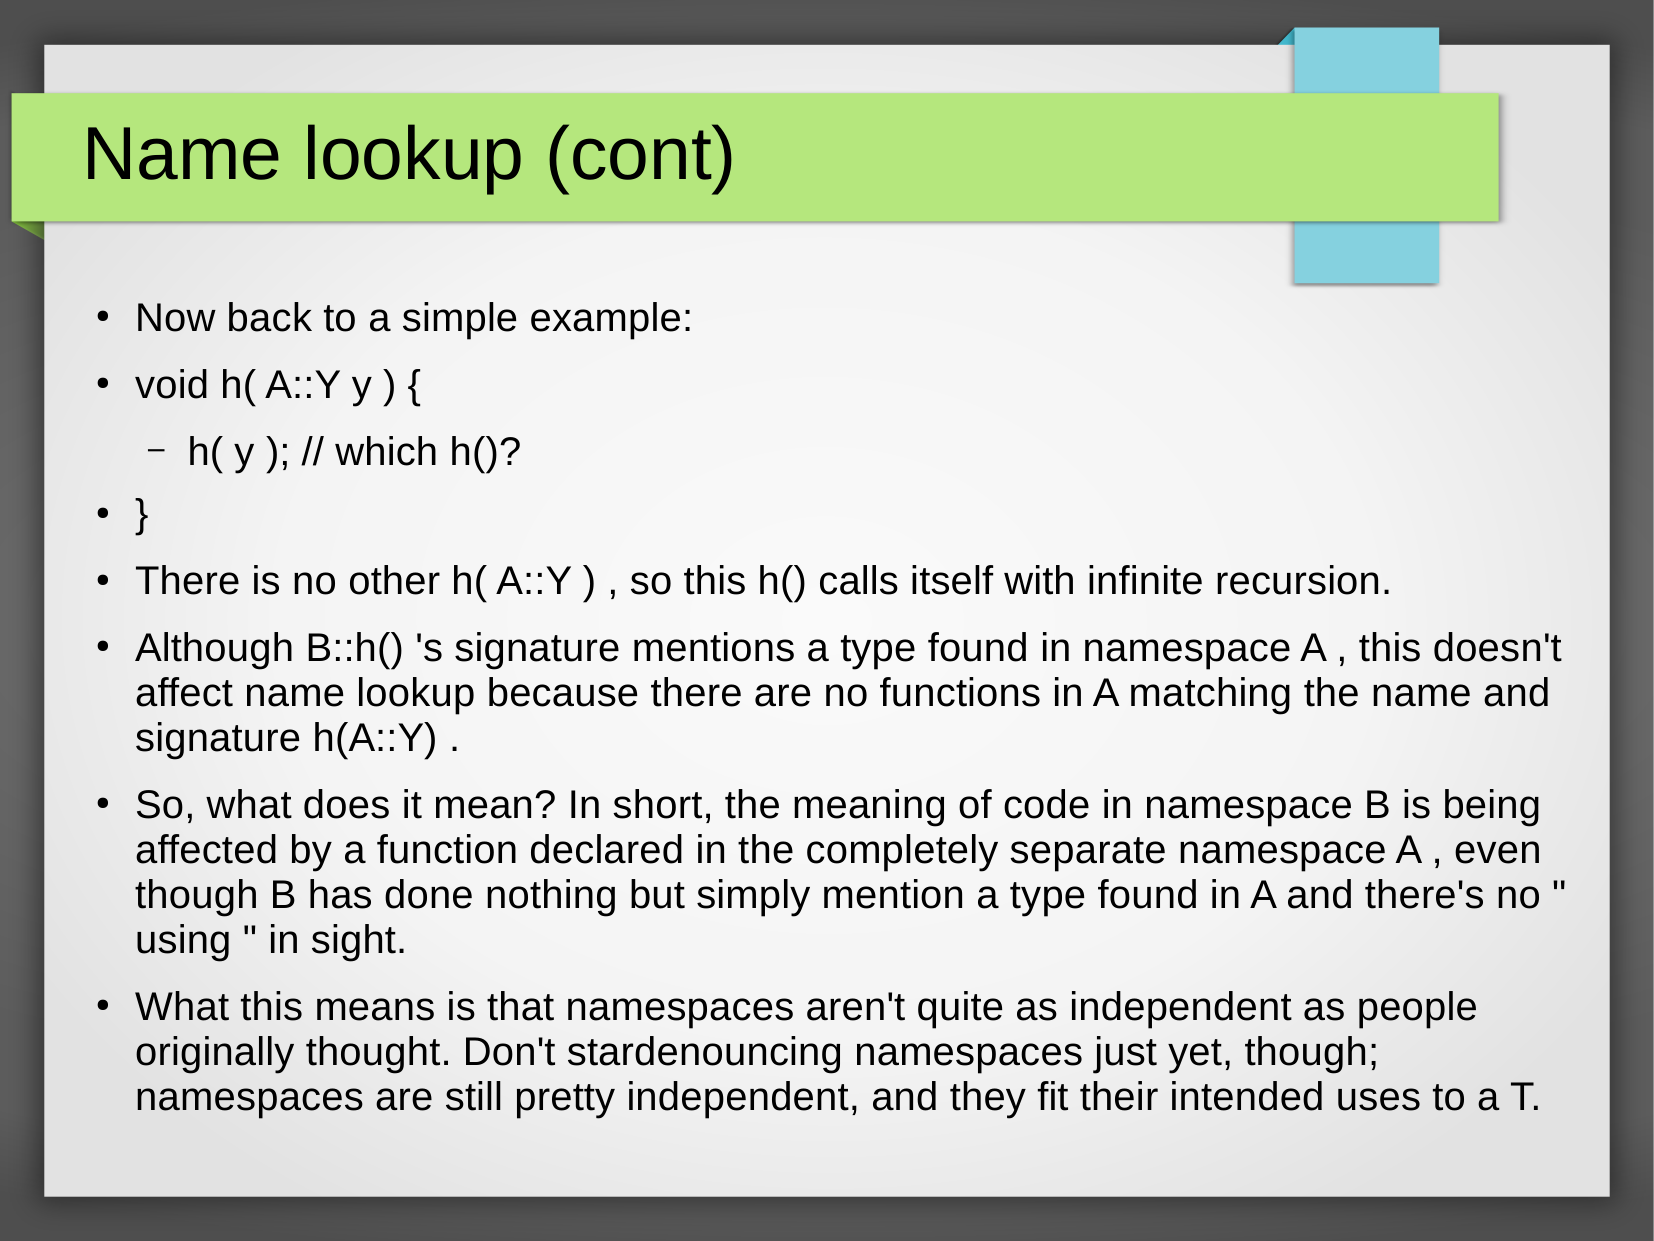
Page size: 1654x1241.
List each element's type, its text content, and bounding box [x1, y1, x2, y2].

list Now back to a simple example: void h( A::Y y ) { h( y ); // which h()? } There is no other h( A::Y ) , so this h() calls itself with infinite recursion. Although B::h() 's signature mentions a type found in namespace A , this doesn't affect name lookup because there are no functions in A matching the name and signature h(A::Y) . So, what does it mean? In short, the meaning of code in namespace B is being affected by a function declared in the completely separate namespace A , even though B has done nothing but simply mention a type found in A and there's no " using " in sight. What this means is that namespaces aren't quite as independent as people originally thought. Don't stardenouncing namespaces just yet, though; namespaces are still pretty independent, and they fit their intended uses to a T. [82, 295, 1571, 1130]
picture [0, 0, 1654, 1241]
title Name lookup (cont) [82, 94, 1264, 213]
